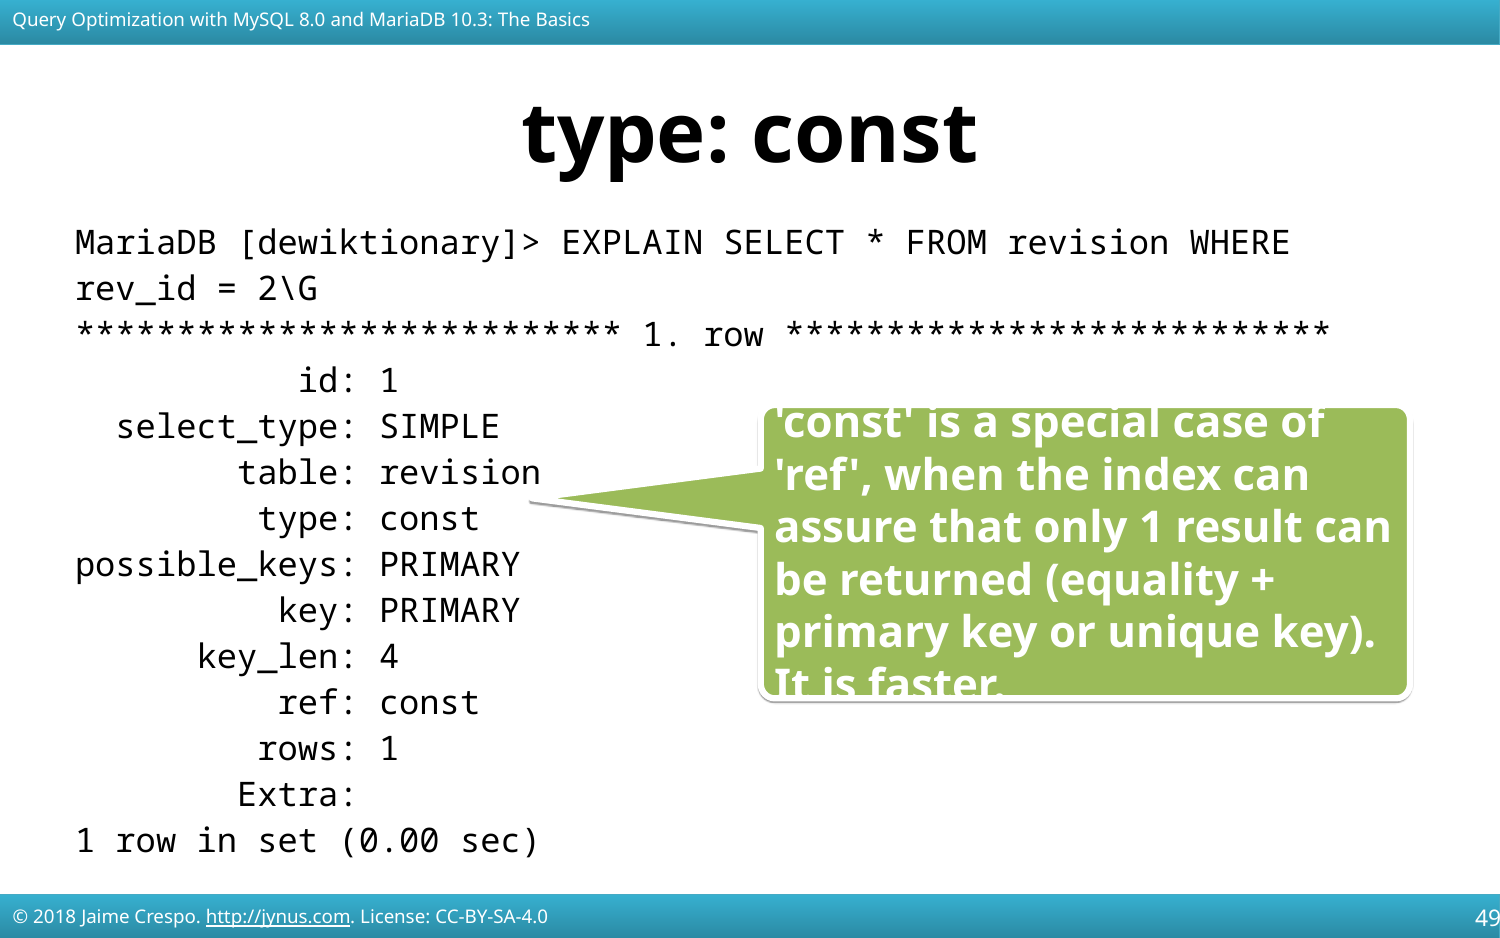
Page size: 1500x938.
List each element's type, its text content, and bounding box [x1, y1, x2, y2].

list MariaDB [dewiktionary]> EXPLAIN SELECT * FROM revision WHERE rev_id = 2\G *************************** 1. row *************************** id: 1 select_type: SIMPLE table: revision type: const possible_keys: PRIMARY key: PRIMARY key_len: 4 ref: const rows: 1 Extra: 1 row in set (0.00 sec) [75, 218, 1425, 876]
title type: const [75, 41, 1425, 218]
text_box 'const' is a special case of 'ref', when the index can assure that only 1 result can be returned (equality + primary key or unique key). It is faster. [531, 405, 1411, 699]
